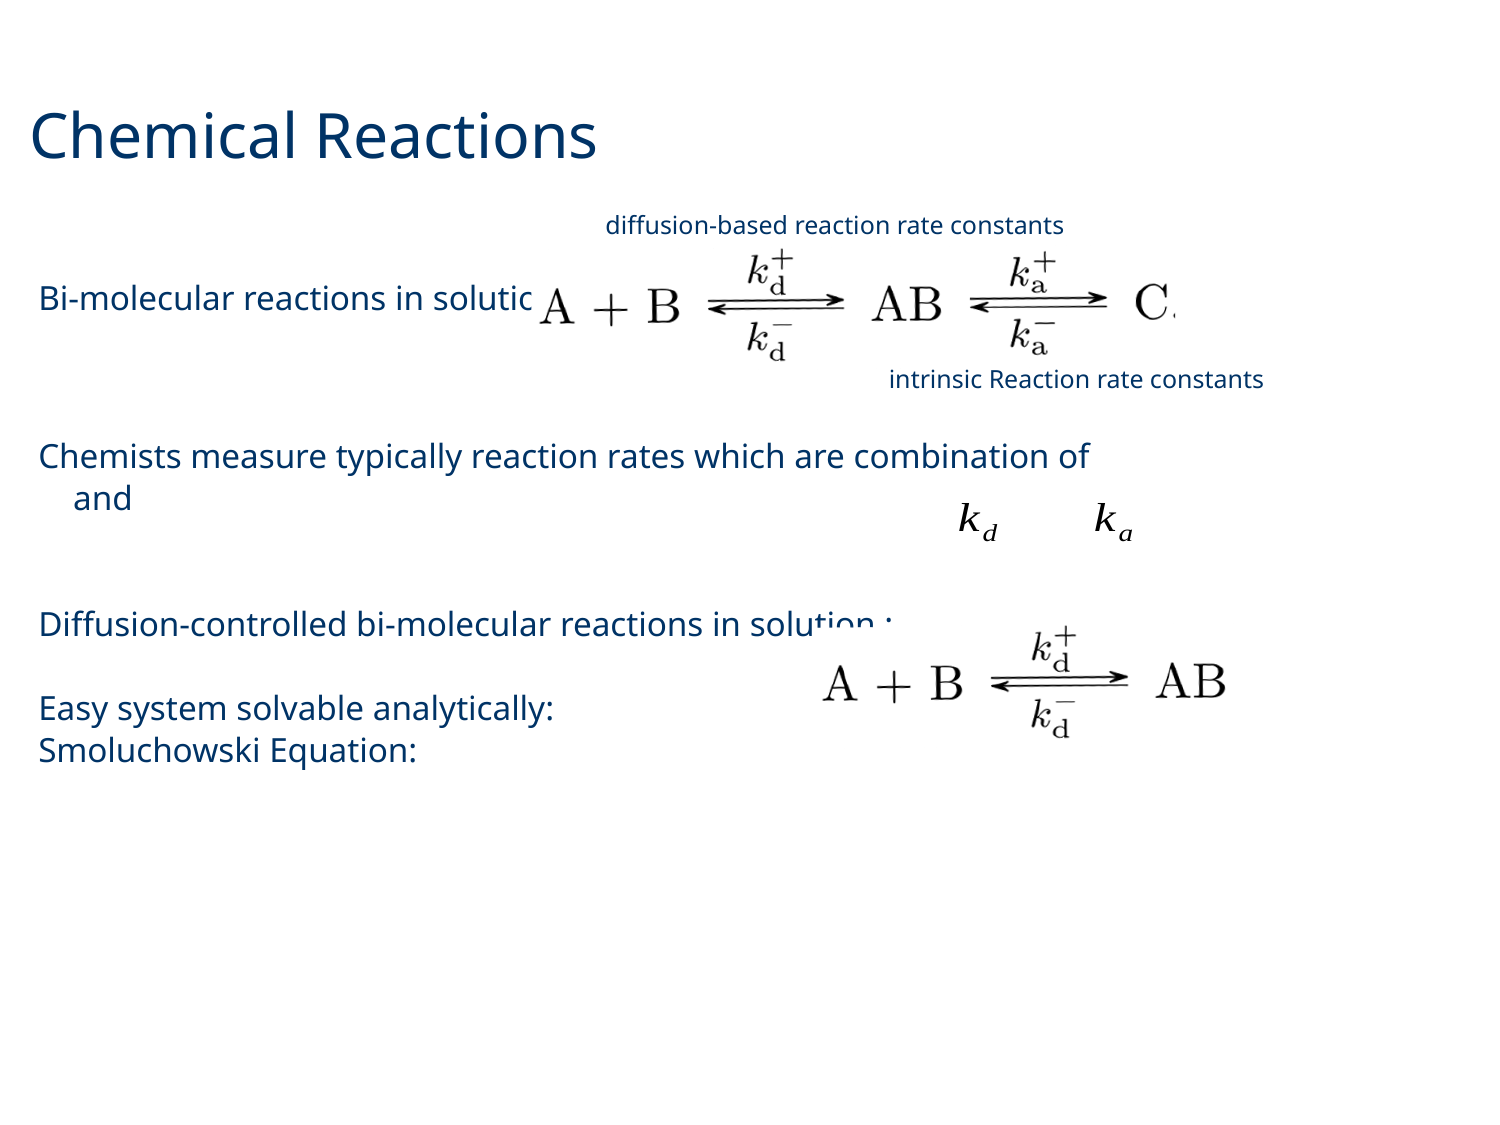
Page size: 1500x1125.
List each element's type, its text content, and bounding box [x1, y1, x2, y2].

text_box Bi-molecular reactions in solution: Chemists measure typically reaction rates which are combination of and Diffusion-controlled bi-molecular reactions in solution : Easy system solvable analytically: Smoluchowski Equation: [23, 224, 1146, 1125]
title Chemical Reactions [29, 103, 1448, 175]
text_box intrinsic Reaction rate constants [874, 354, 1223, 414]
text_box diffusion-based reaction rate constants [590, 200, 1002, 260]
picture [814, 566, 1247, 803]
picture [531, 189, 1176, 426]
chart [945, 496, 1013, 547]
chart [1081, 496, 1147, 547]
